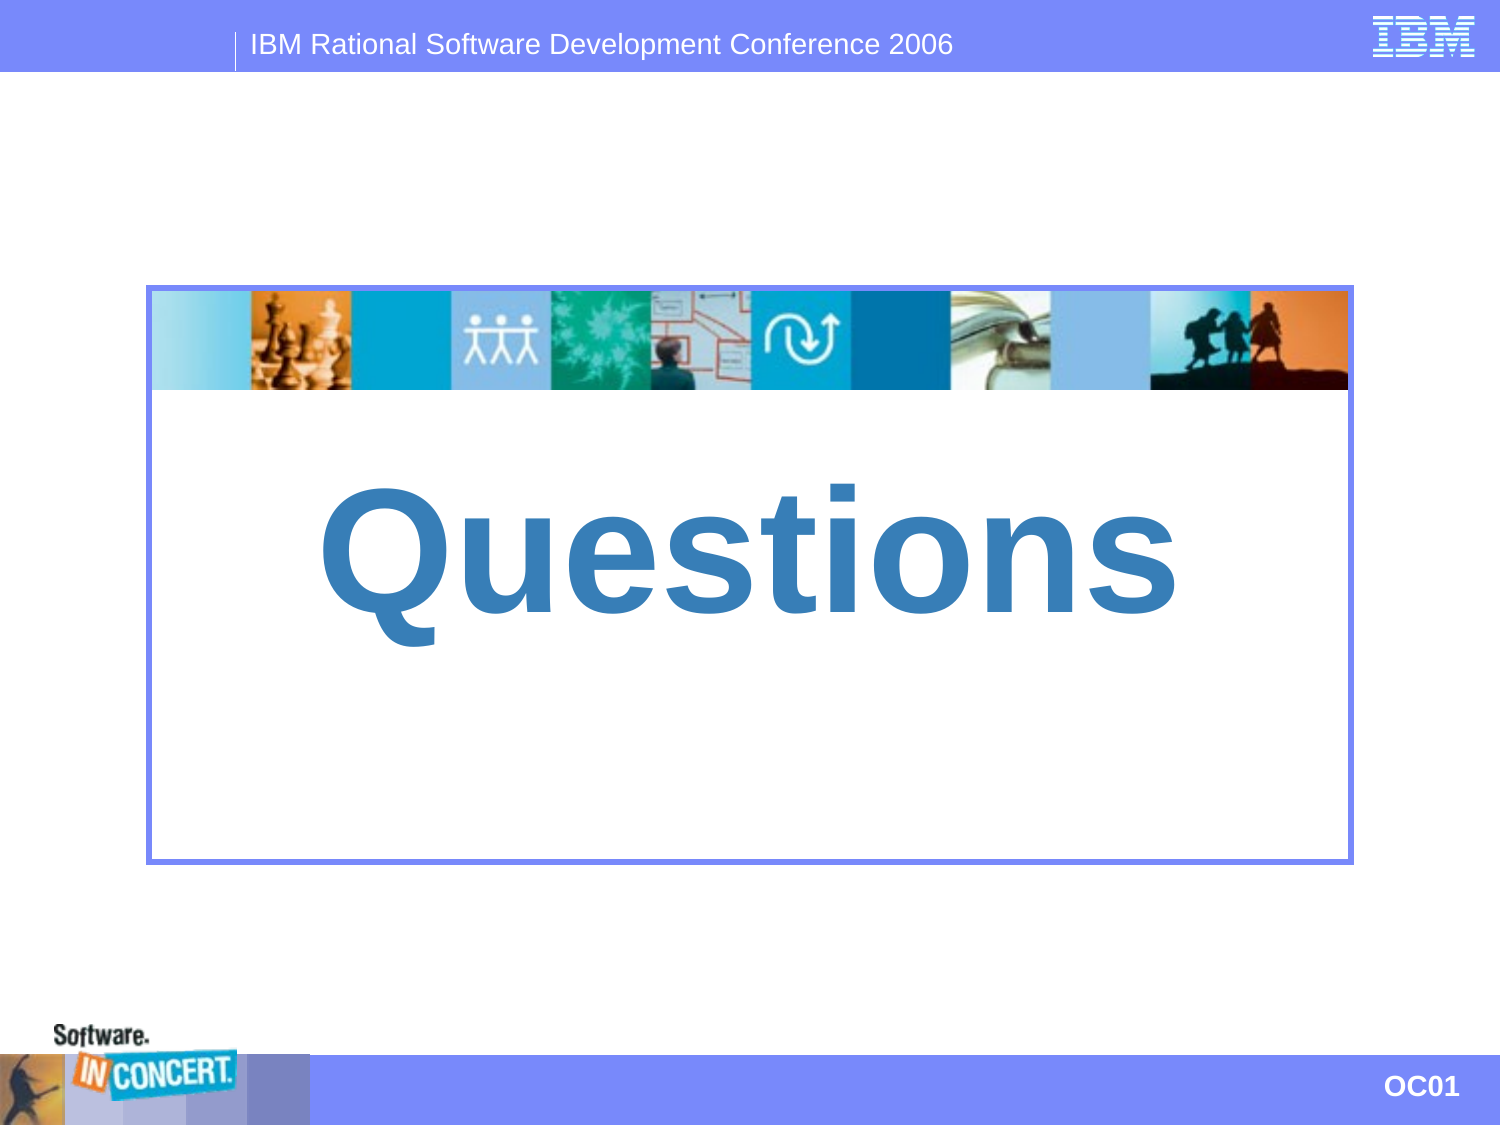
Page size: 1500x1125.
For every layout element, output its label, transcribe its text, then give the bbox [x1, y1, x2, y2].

picture [0, 1024, 310, 1125]
picture [450, 291, 756, 390]
picture [152, 291, 353, 390]
text_box Questions [231, 461, 1268, 656]
picture [950, 291, 1348, 390]
picture [763, 312, 841, 366]
